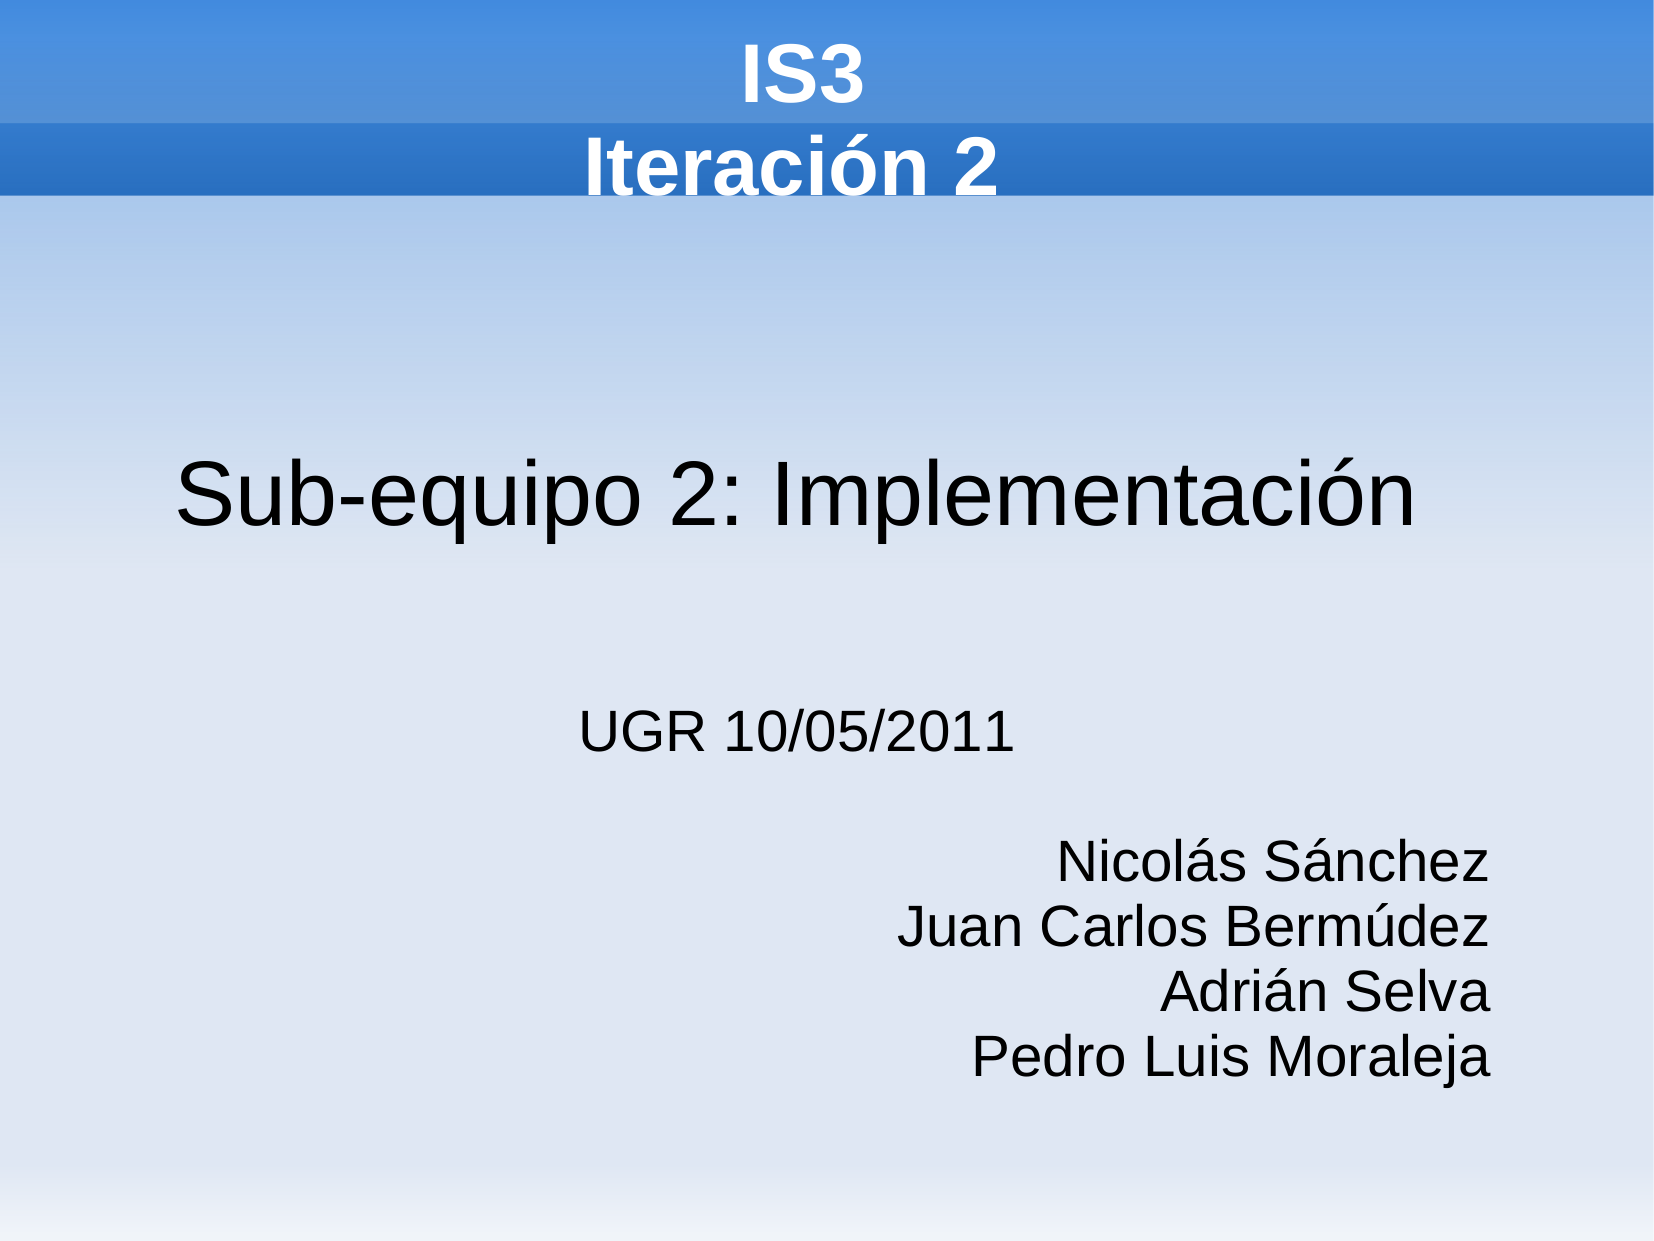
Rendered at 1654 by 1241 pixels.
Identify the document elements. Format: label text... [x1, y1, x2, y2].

picture [0, 0, 1654, 1241]
title IS3 Iteración 2 [59, 26, 1548, 316]
text_box Sub-equipo 2: Implementación UGR 10/05/2011 Nicolás Sánchez Juan Carlos Bermúdez Adrián Selva Pedro Luis Moraleja [88, 230, 1506, 1097]
